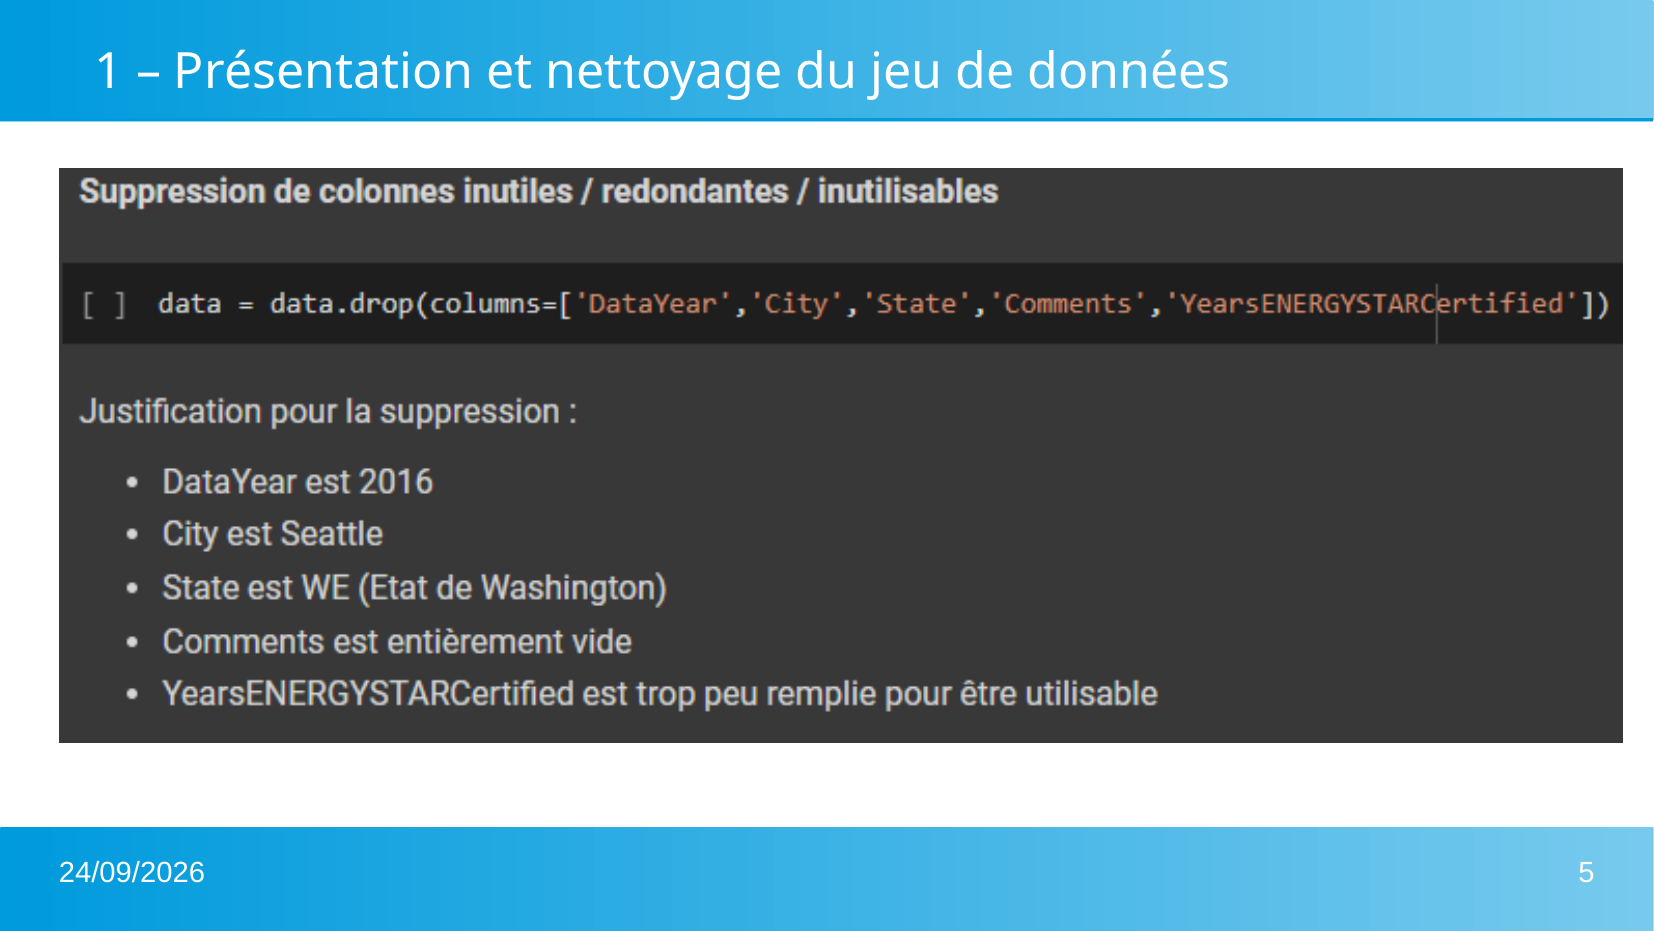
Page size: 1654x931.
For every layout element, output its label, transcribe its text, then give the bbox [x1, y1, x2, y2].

title 1 – Présentation et nettoyage du jeu de données [59, 29, 1595, 108]
picture [59, 168, 1623, 743]
